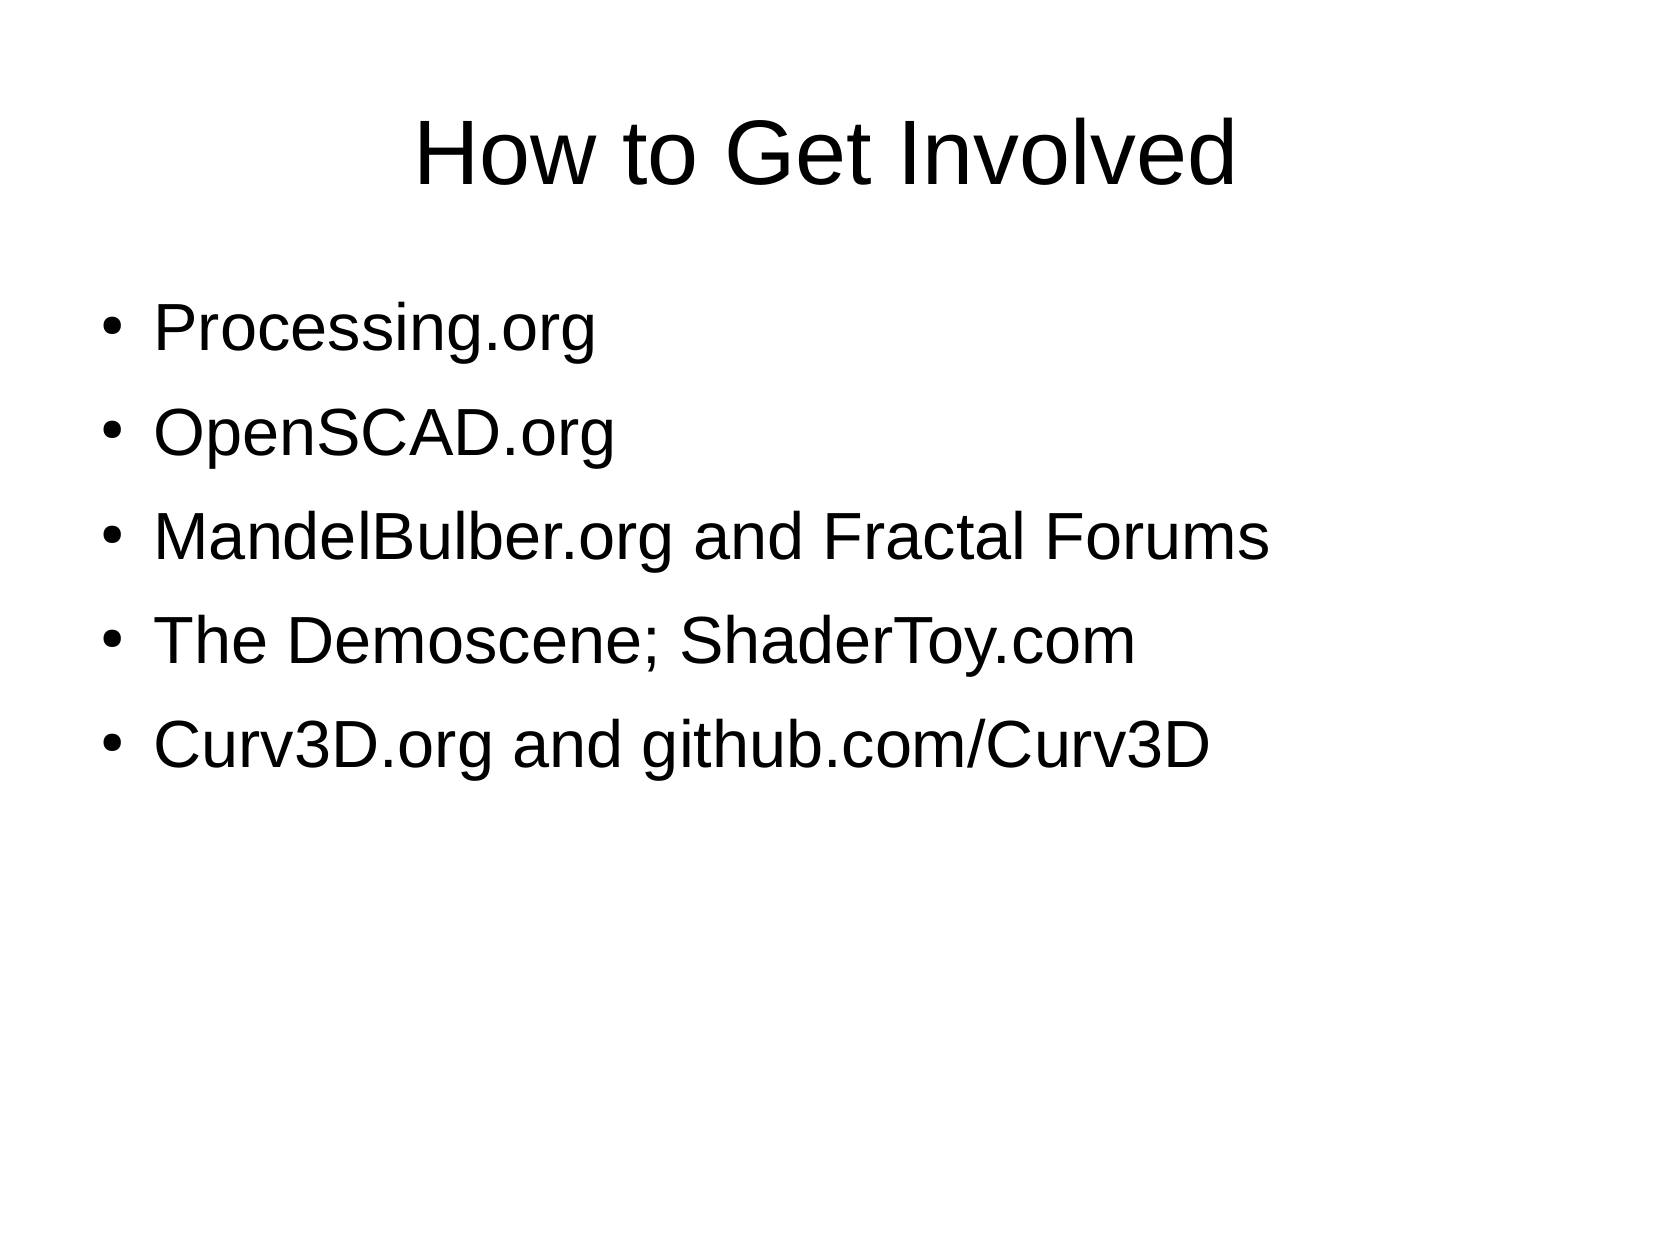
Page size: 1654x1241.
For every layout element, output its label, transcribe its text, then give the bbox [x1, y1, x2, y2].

title How to Get Involved [82, 49, 1571, 257]
list Processing.org OpenSCAD.org MandelBulber.org and Fractal Forums The Demoscene; ShaderToy.com Curv3D.org and github.com/Curv3D [82, 290, 1571, 1010]
